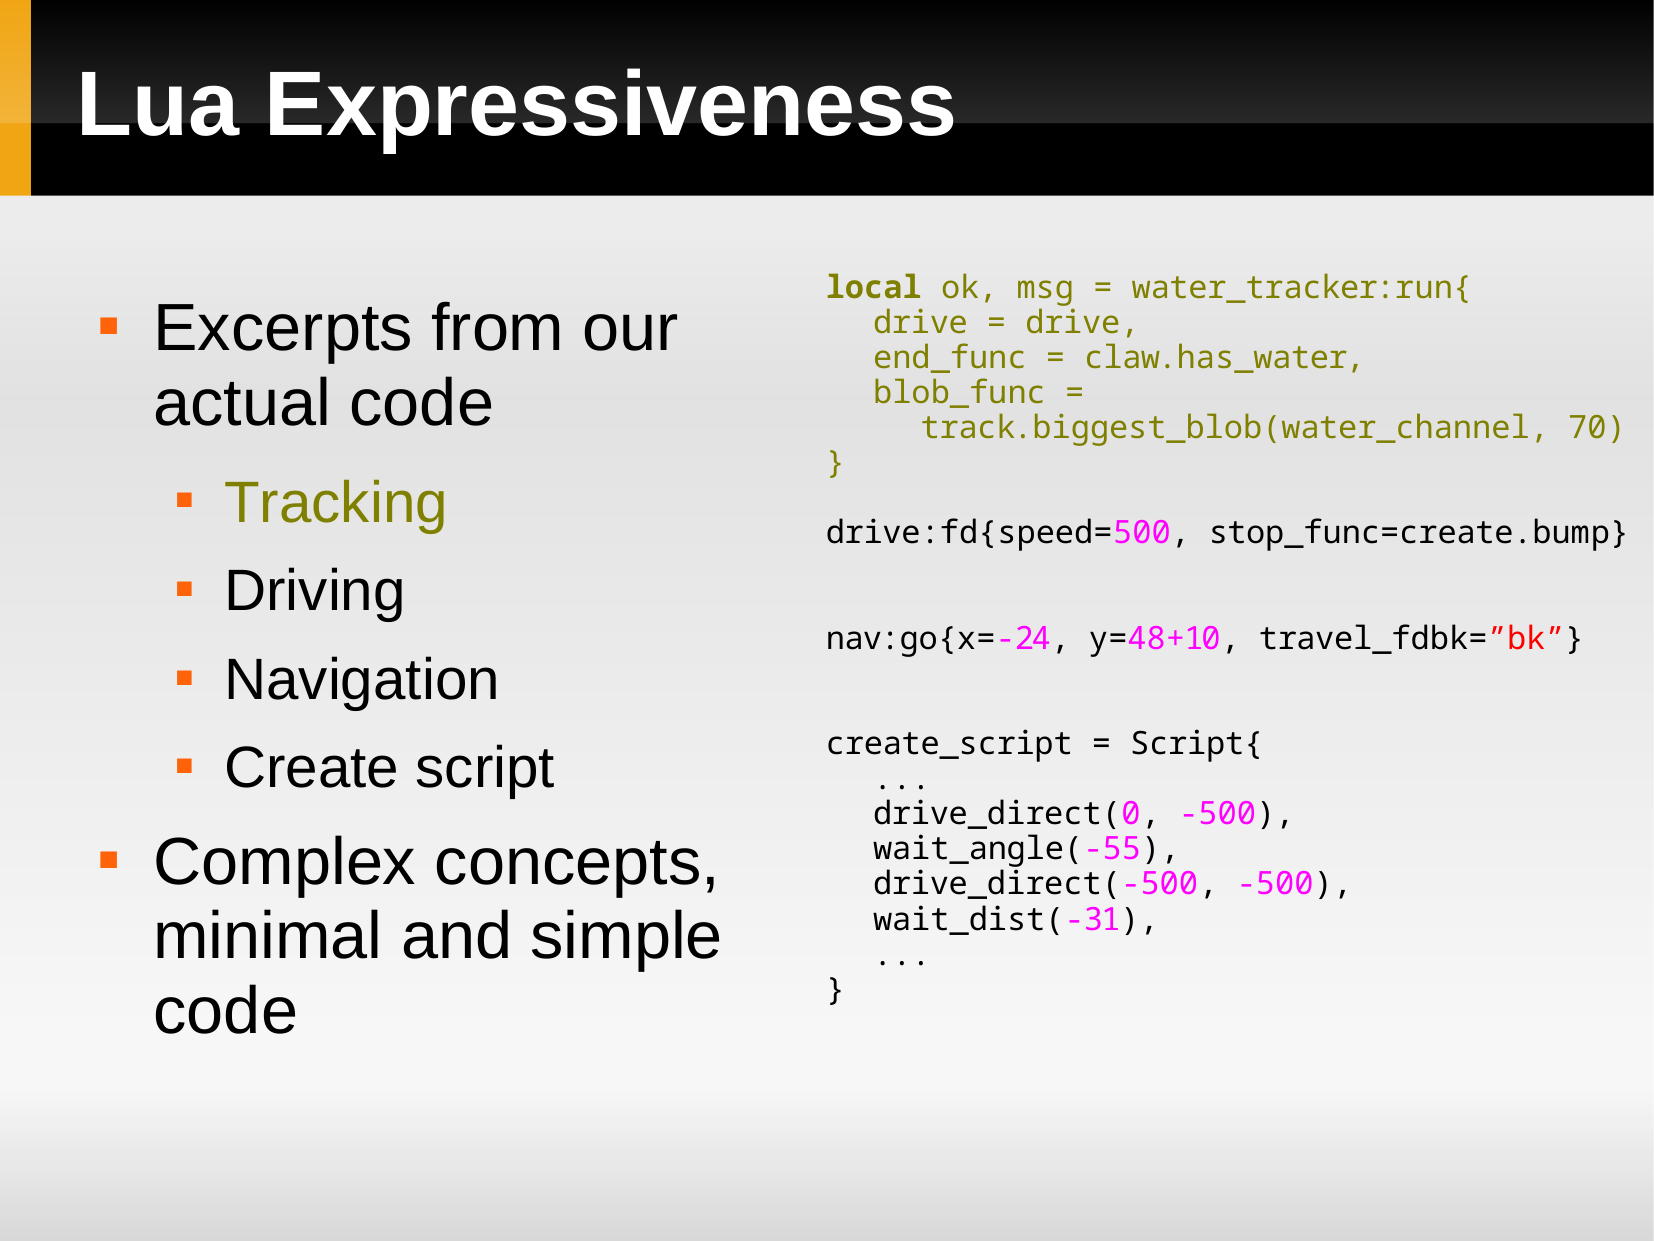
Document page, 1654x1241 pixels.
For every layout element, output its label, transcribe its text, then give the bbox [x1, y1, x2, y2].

picture [0, 0, 1654, 1241]
chart [825, 270, 1654, 1241]
list Excerpts from our actual code Tracking Driving Navigation Create script Complex concepts, minimal and simple code [82, 290, 809, 1109]
title Lua Expressiveness [76, 0, 1565, 208]
